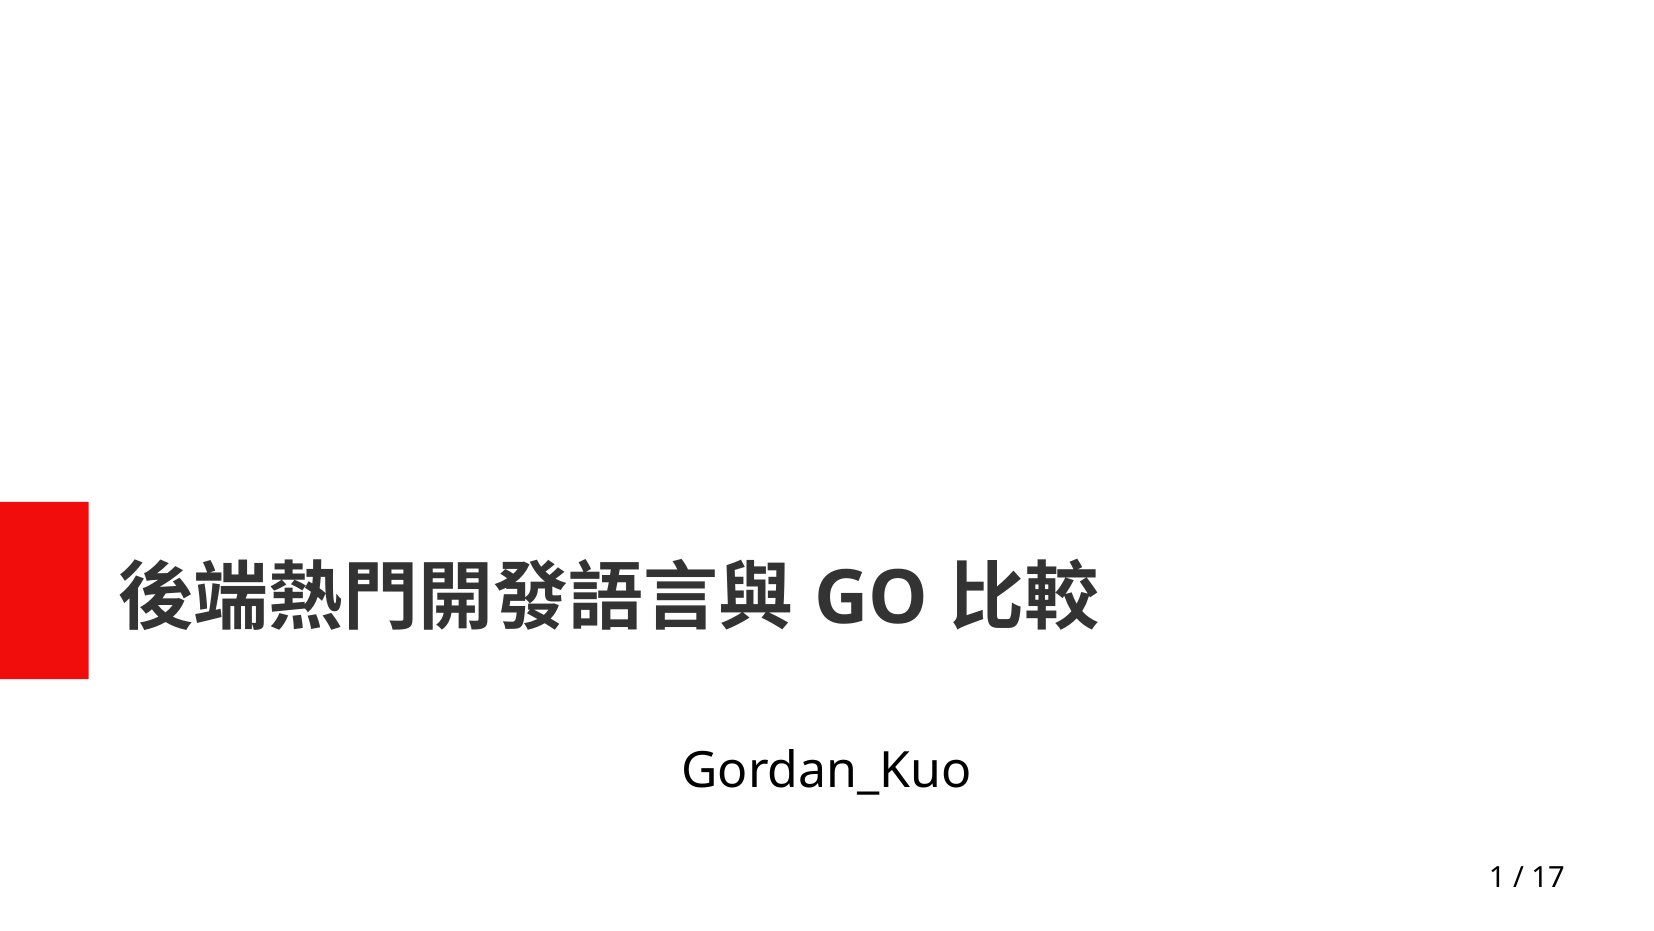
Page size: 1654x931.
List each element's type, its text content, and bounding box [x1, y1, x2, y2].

subtitle Gordan_Kuo [118, 708, 1536, 827]
title 後端熱門開發語言與GO比較 [118, 501, 1536, 680]
